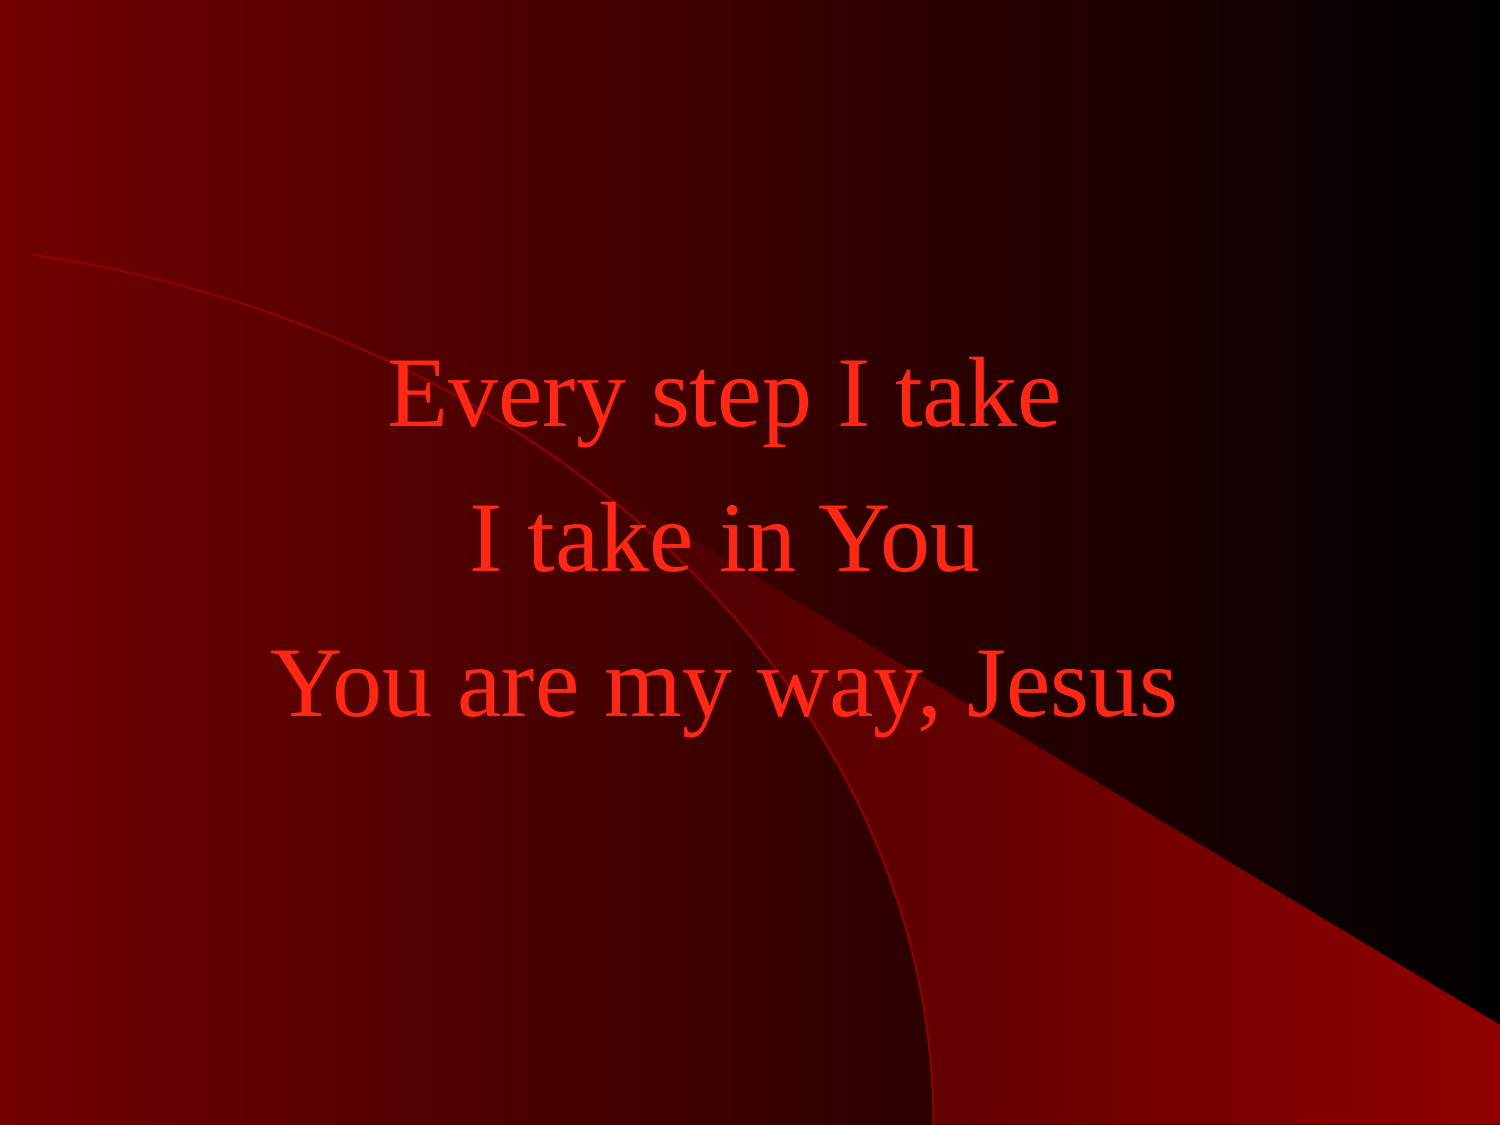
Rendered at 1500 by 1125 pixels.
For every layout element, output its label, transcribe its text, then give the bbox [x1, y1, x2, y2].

subtitle Every step I take I take in You You are my way, Jesus [112, 212, 1338, 850]
